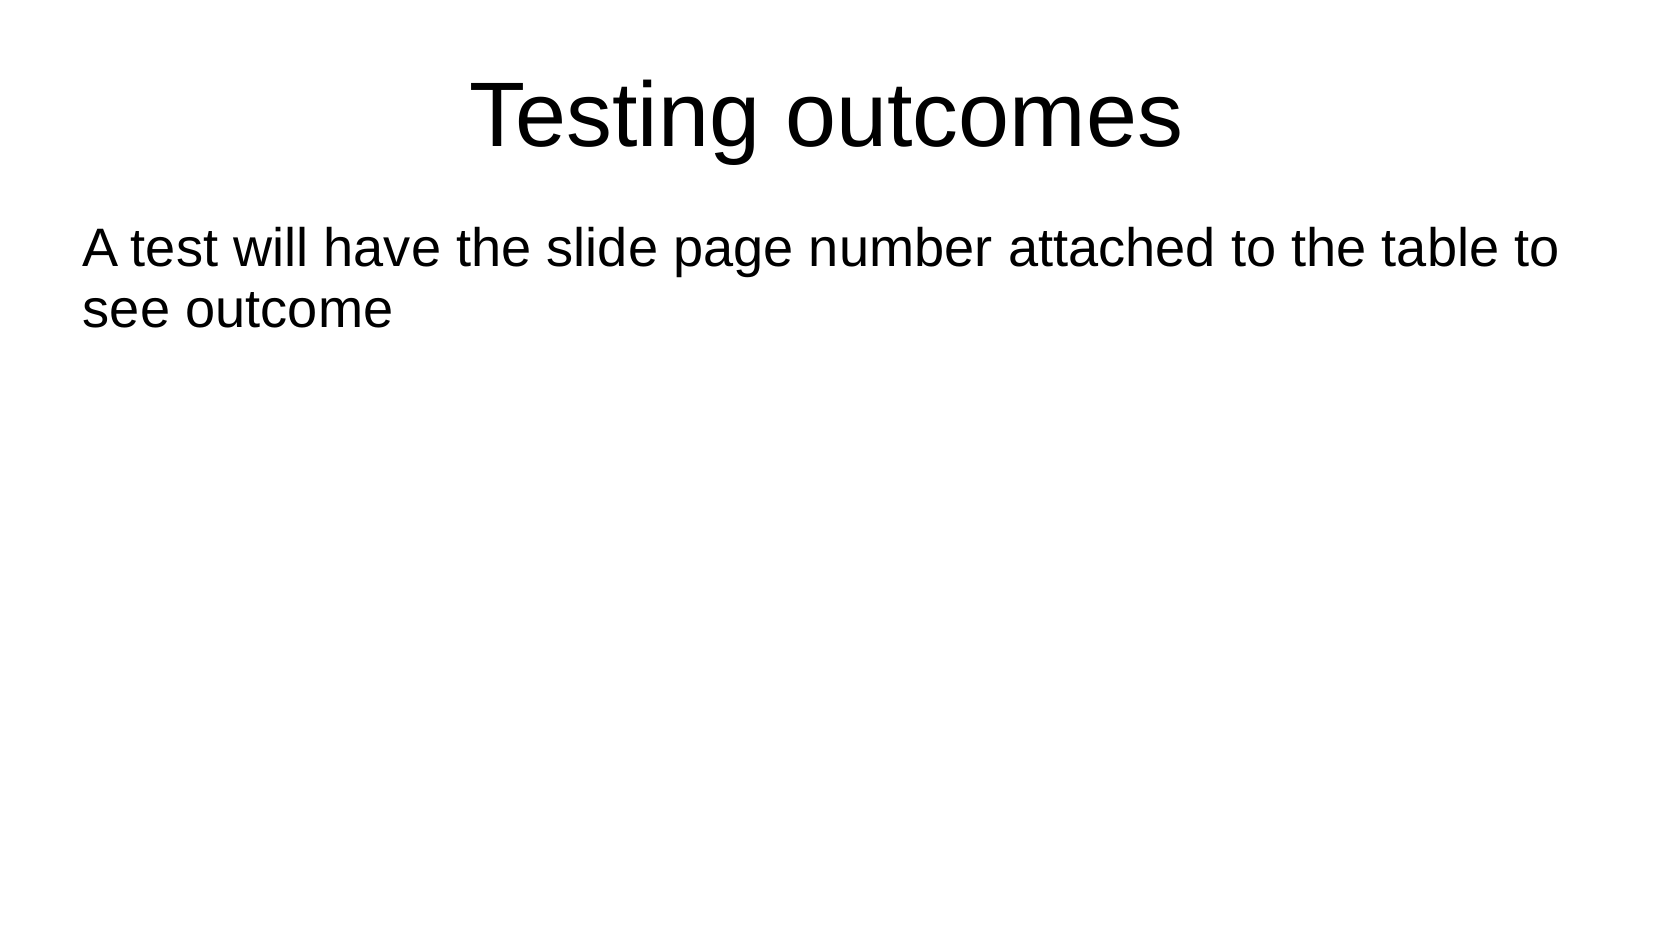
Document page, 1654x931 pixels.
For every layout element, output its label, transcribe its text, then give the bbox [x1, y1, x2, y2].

title Testing outcomes [82, 37, 1571, 193]
subtitle A test will have the slide page number attached to the table to see outcome [82, 217, 1571, 355]
